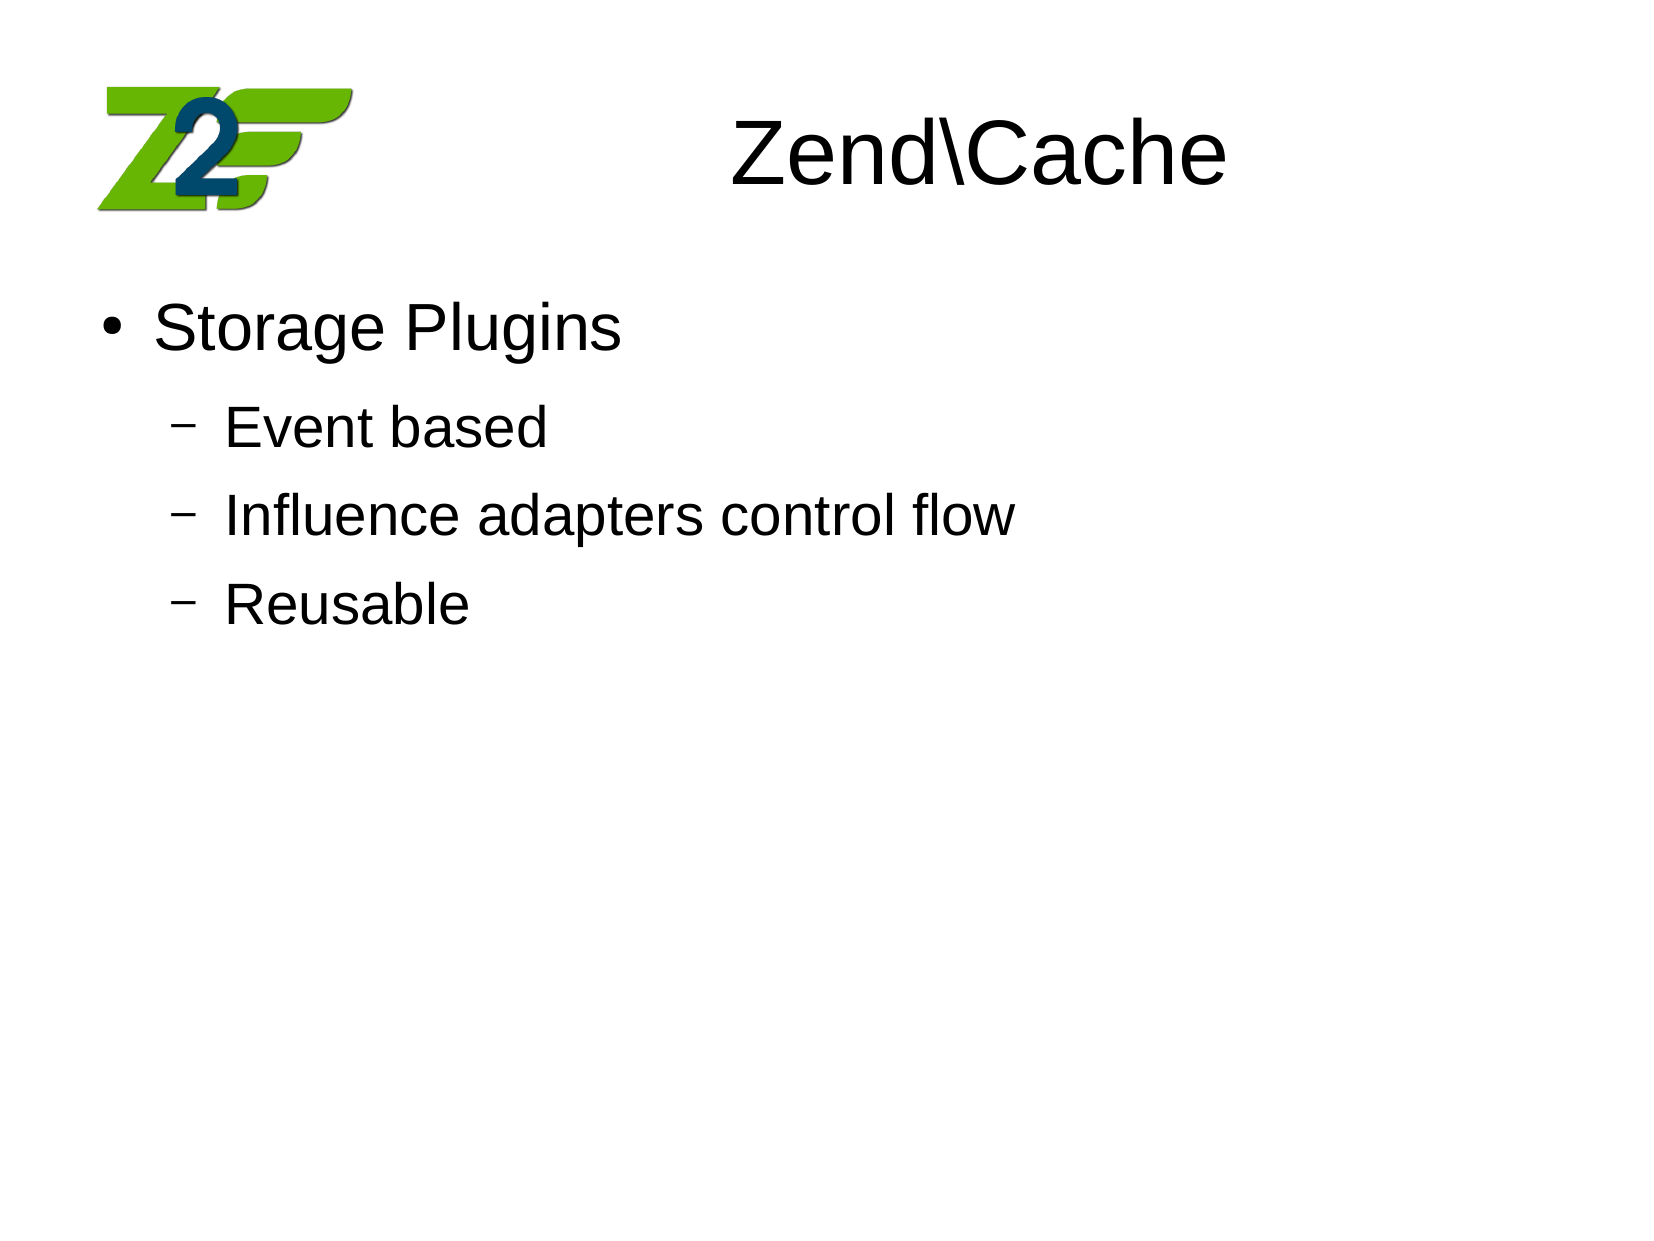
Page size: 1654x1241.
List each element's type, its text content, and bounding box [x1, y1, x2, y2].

picture [94, 82, 355, 213]
list Storage Plugins Event based Influence adapters control flow Reusable [82, 290, 1538, 1087]
title Zend\Cache [389, 49, 1571, 257]
